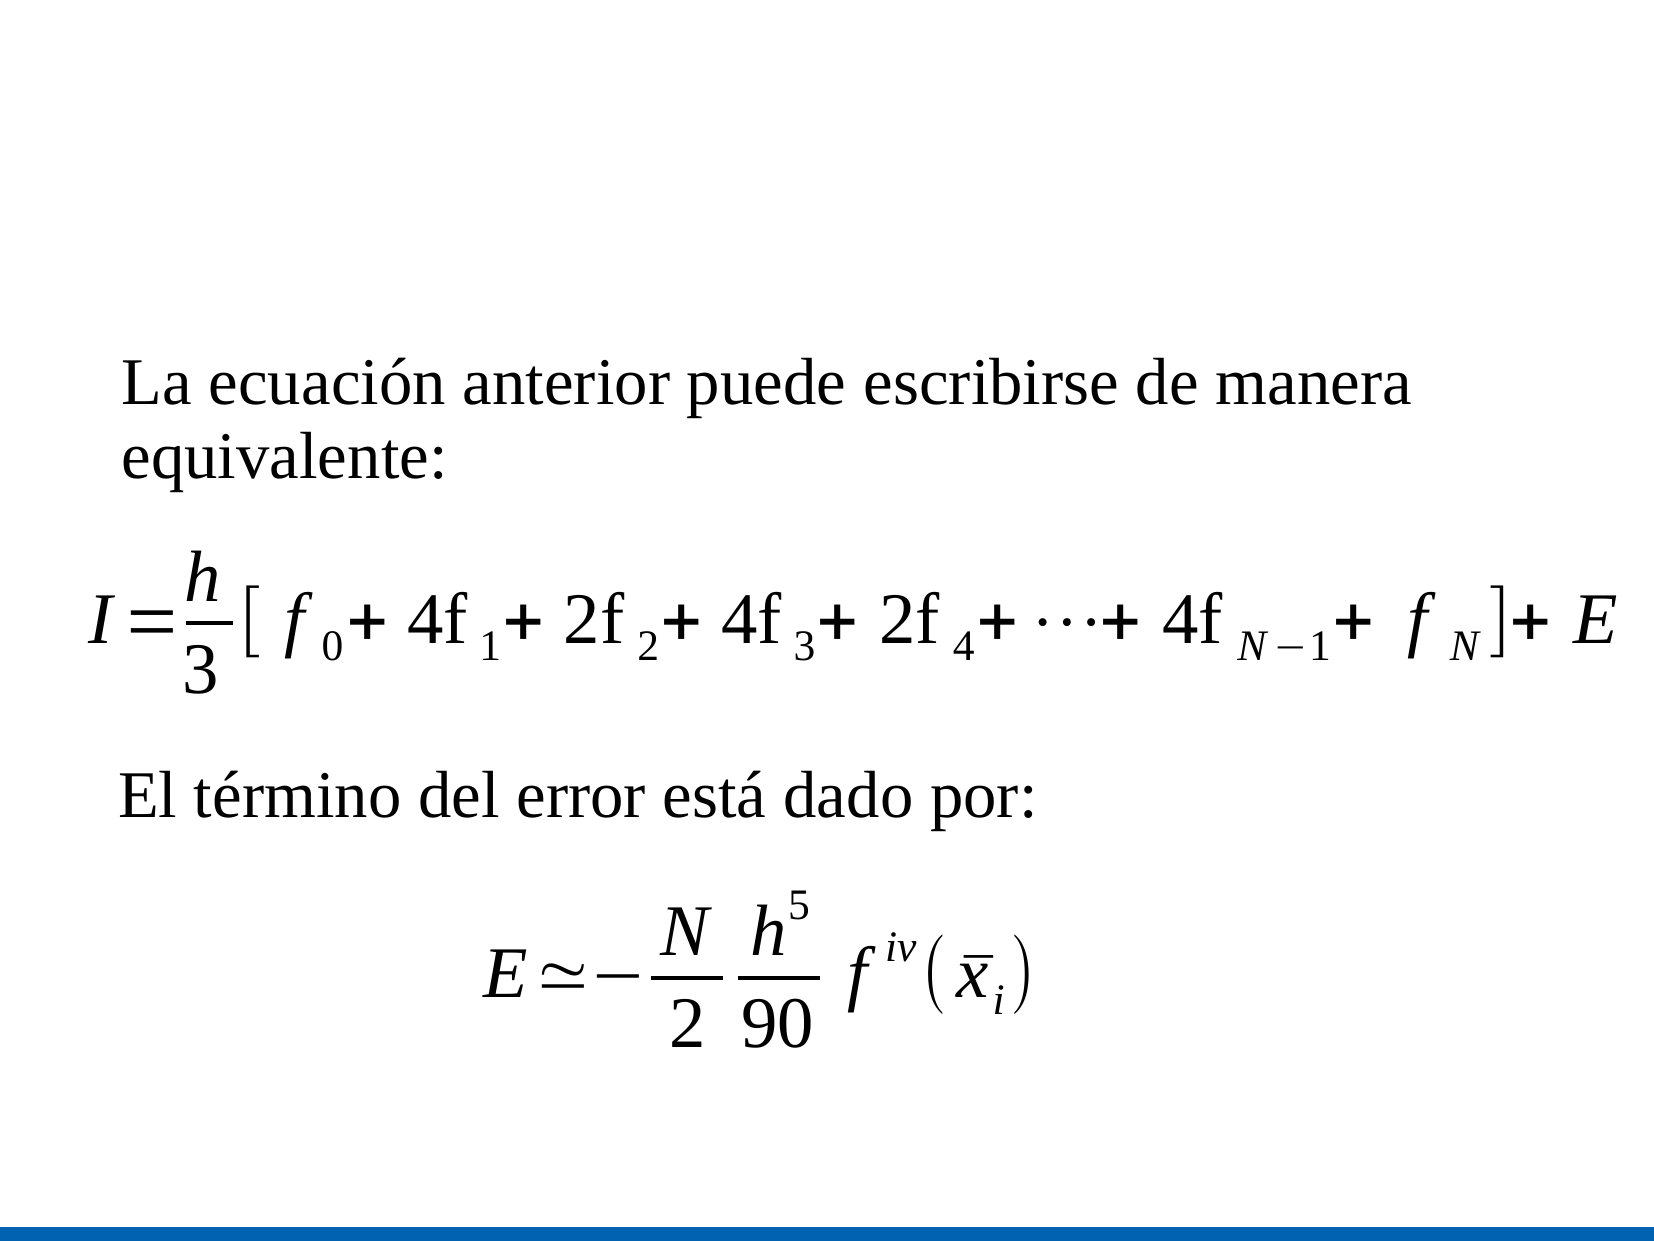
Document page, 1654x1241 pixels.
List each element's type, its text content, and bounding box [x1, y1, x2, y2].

list El término del error está dado por: [118, 758, 1531, 916]
list La ecuación anterior puede escribirse de manera equivalente: [121, 344, 1534, 507]
chart [472, 880, 1040, 1063]
chart [76, 536, 1625, 709]
